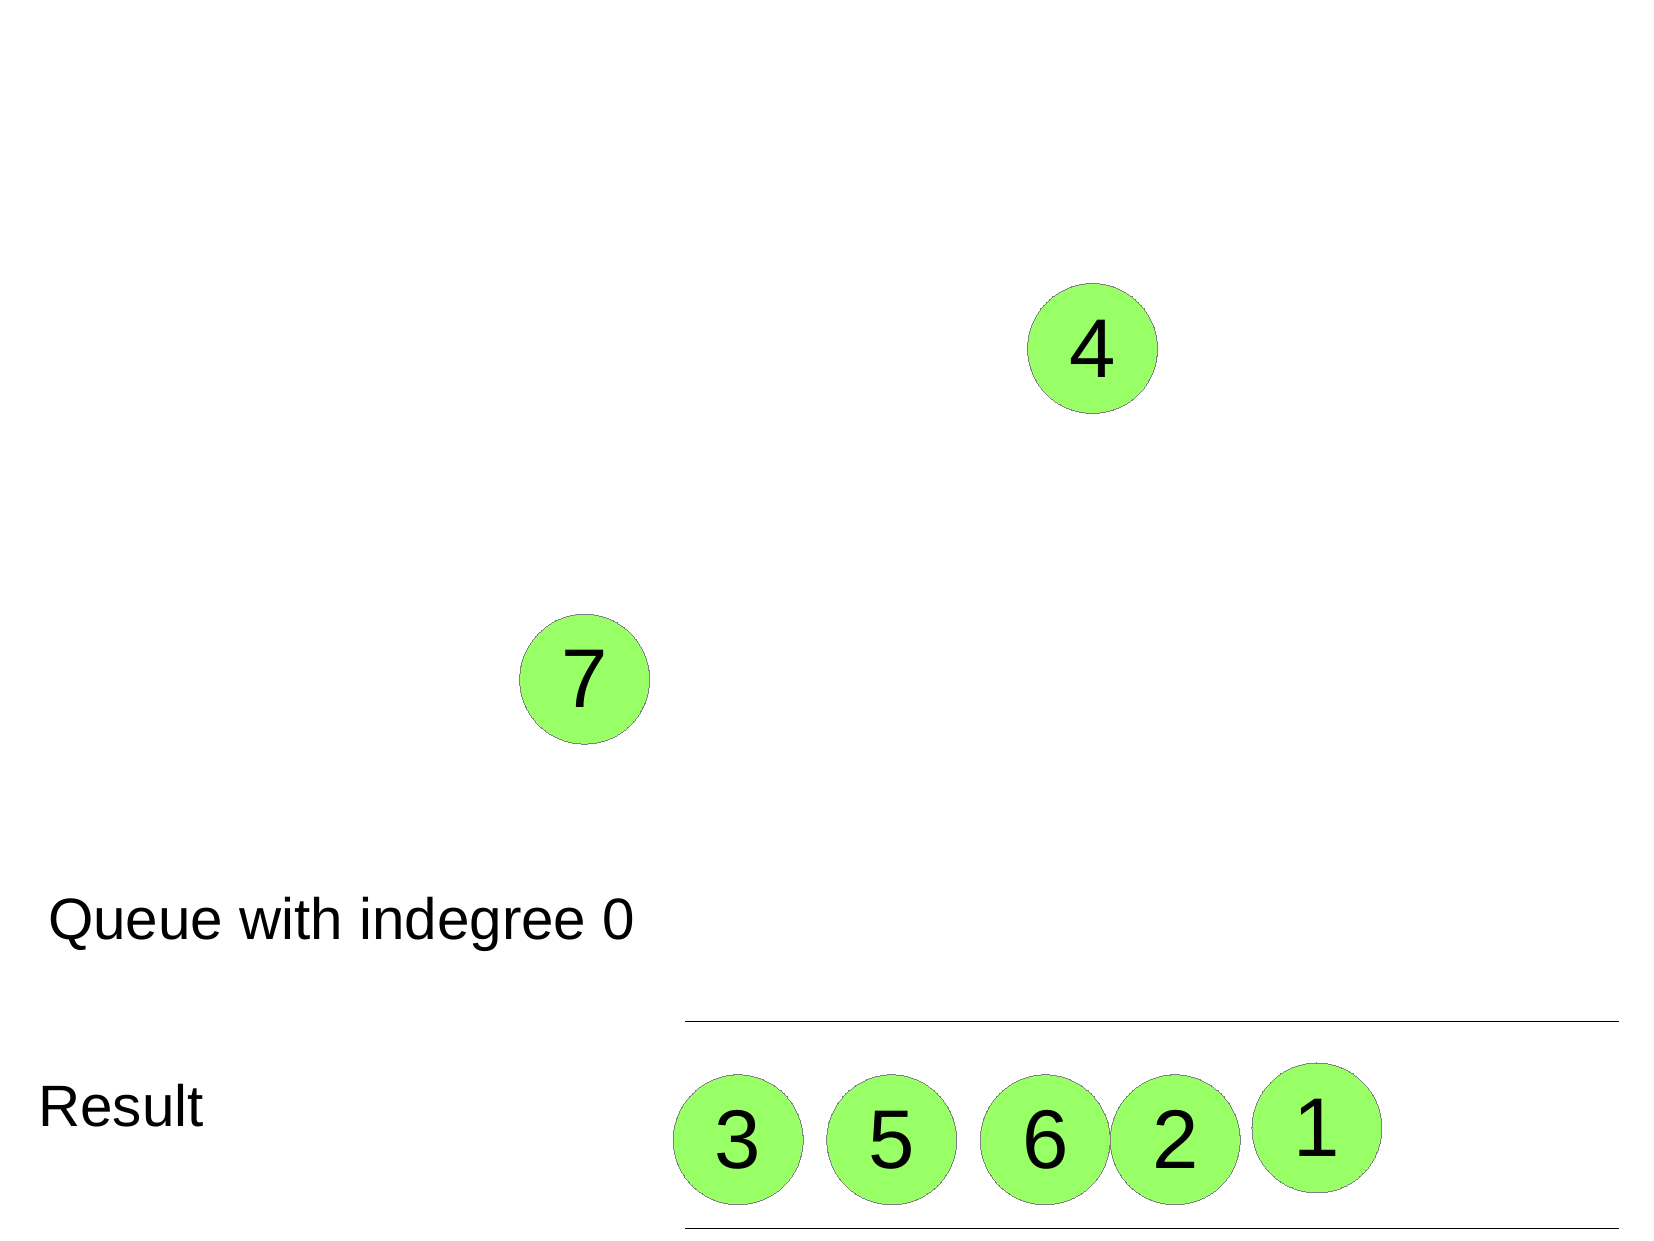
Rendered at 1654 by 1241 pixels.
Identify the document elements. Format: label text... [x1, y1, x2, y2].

text_box 5 [826, 1074, 957, 1205]
text_box 1 [1251, 1062, 1382, 1193]
text_box Result [23, 1065, 219, 1146]
text_box 6 [980, 1074, 1111, 1205]
text_box 7 [519, 614, 650, 745]
text_box 4 [1027, 283, 1158, 414]
text_box 2 [1110, 1074, 1241, 1205]
text_box 3 [673, 1074, 804, 1205]
text_box Queue with indegree 0 [33, 879, 650, 960]
